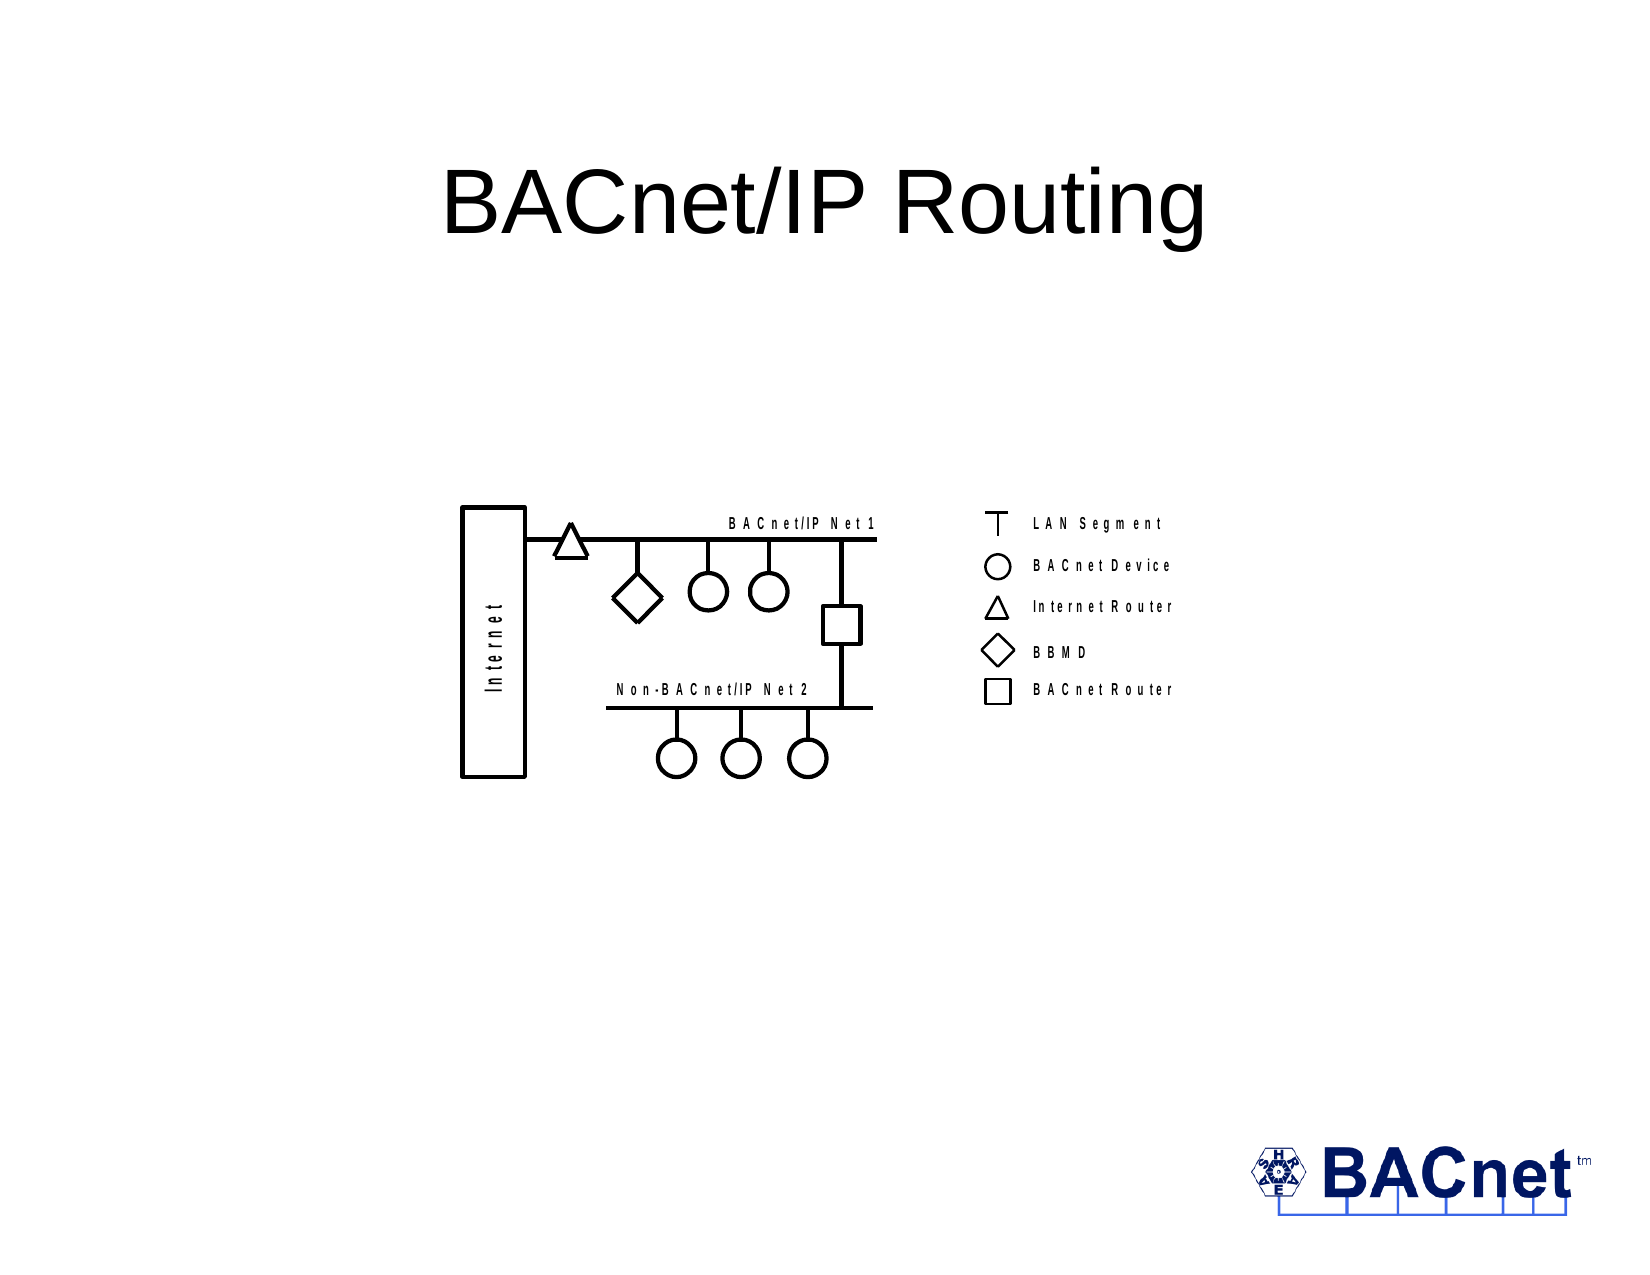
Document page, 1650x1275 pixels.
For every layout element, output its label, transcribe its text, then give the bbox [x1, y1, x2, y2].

picture [1251, 1146, 1591, 1216]
title BACnet/IP Routing [135, 112, 1515, 291]
chart [394, 472, 1268, 812]
